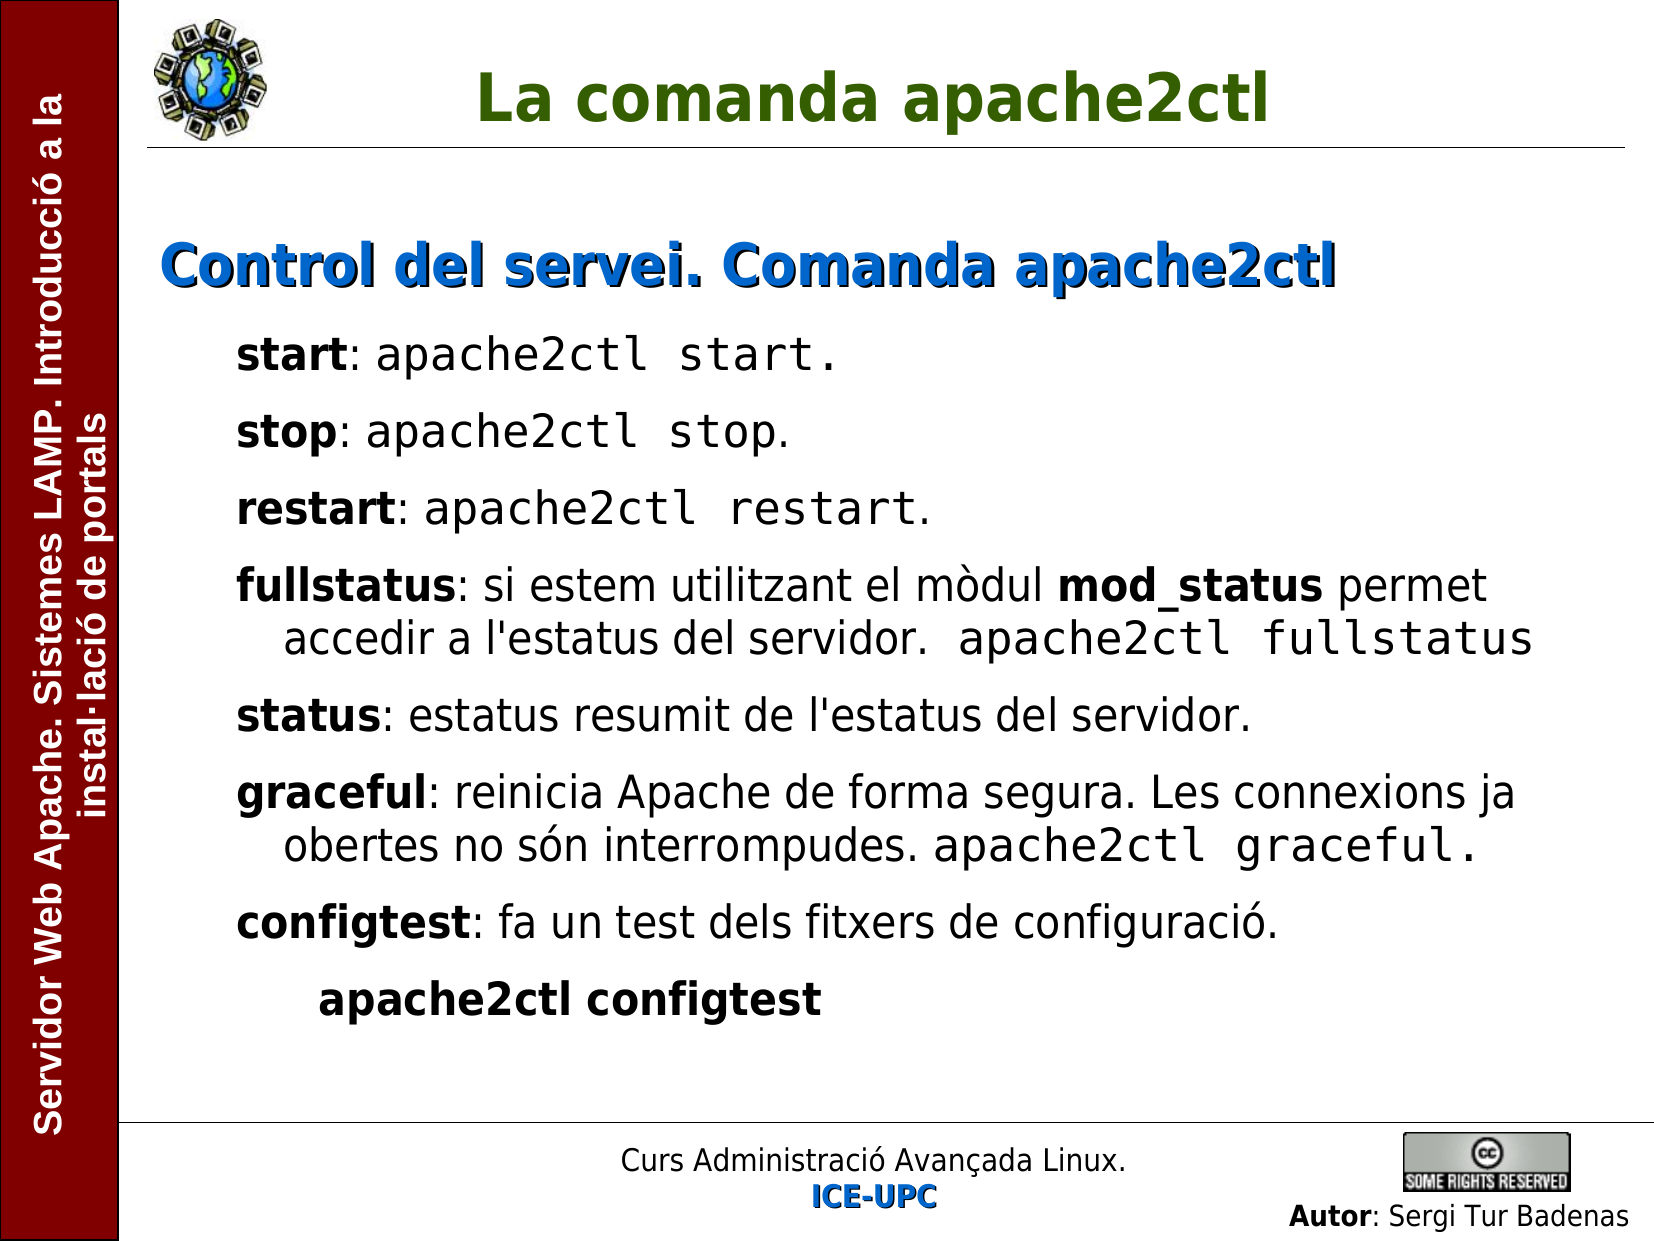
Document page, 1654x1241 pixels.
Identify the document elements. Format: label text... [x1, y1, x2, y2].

picture [154, 19, 268, 56]
title La comanda apache2ctl [129, 56, 1619, 141]
picture [1403, 1132, 1571, 1192]
list Control del servei. Comanda apache2ctl start: apache2ctl start. stop: apache2ctl stop. restart: apache2ctl restart. fullstatus: si estem utilitzant el mòdul mod_status permet accedir a l'estatus del servidor. apache2ctl fullstatus status: estatus resumit de l'estatus del servidor. graceful: reinicia Apache de forma segura. Les connexions ja obertes no són interrompudes. apache2ctl graceful. configtest: fa un test dels fitxers de configuració. apache2ctl configtest [141, 231, 1630, 1066]
